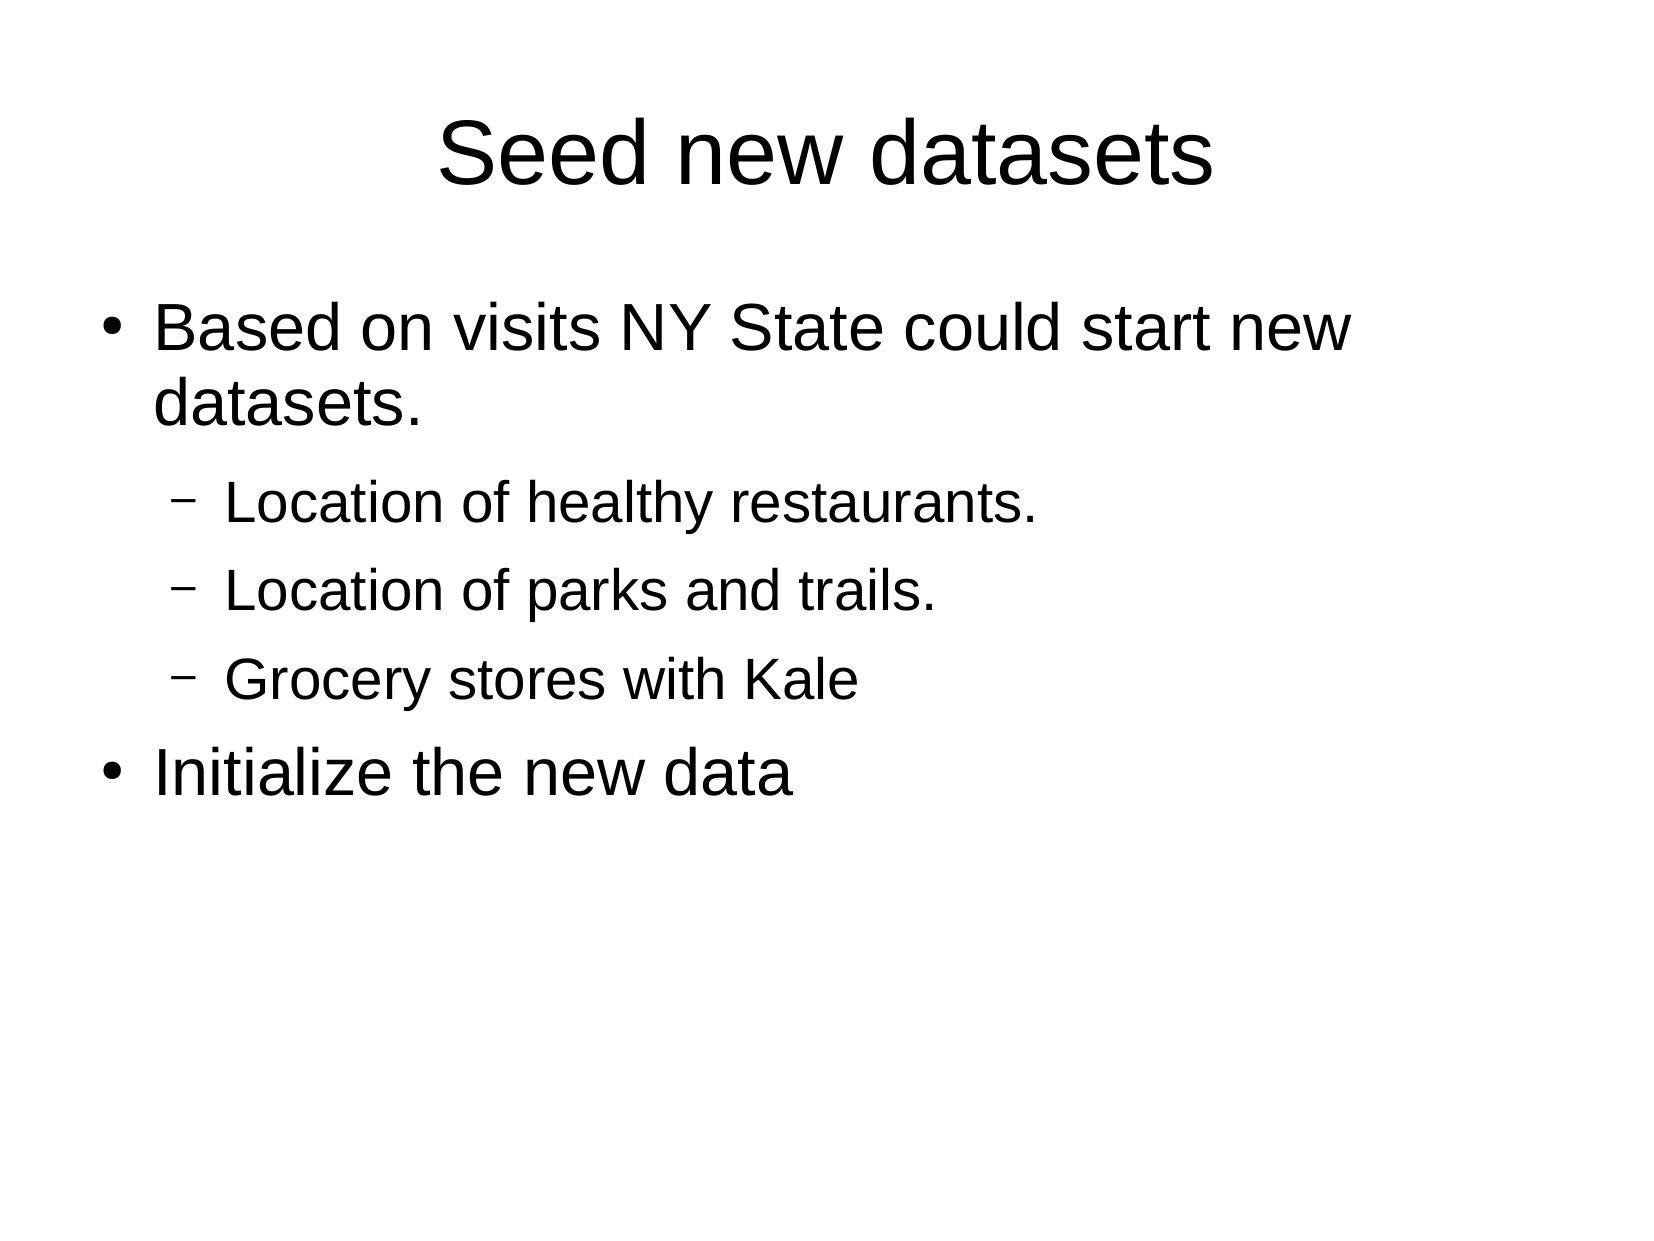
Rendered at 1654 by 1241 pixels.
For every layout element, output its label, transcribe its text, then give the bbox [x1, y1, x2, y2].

list Based on visits NY State could start new datasets. Location of healthy restaurants. Location of parks and trails. Grocery stores with Kale Initialize the new data [82, 290, 1538, 1010]
title Seed new datasets [82, 49, 1571, 257]
